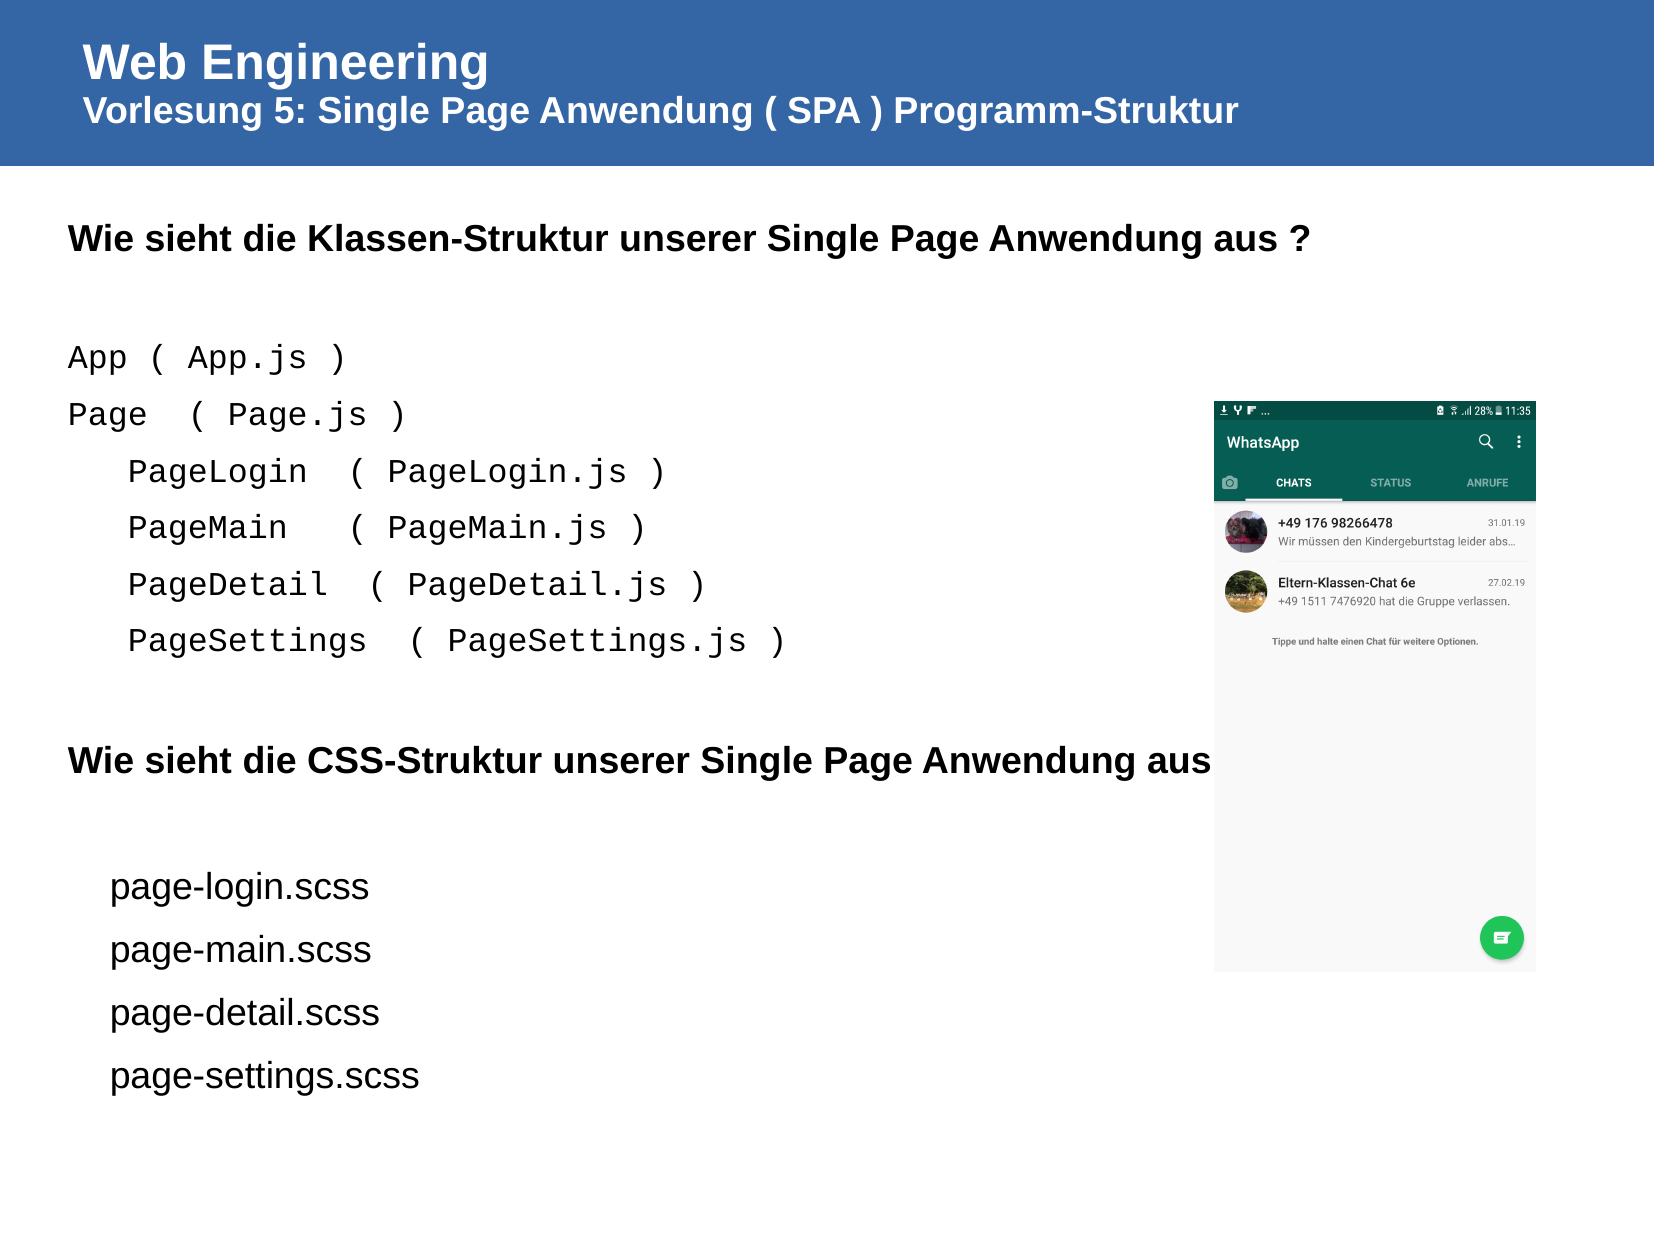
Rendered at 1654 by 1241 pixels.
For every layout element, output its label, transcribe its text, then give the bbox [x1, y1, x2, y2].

text_box Wie sieht die Klassen-Struktur unserer Single Page Anwendung aus ? App ( App.js ) Page ( Page.js ) PageLogin ( PageLogin.js ) PageMain ( PageMain.js ) PageDetail ( PageDetail.js ) PageSettings ( PageSettings.js ) Wie sieht die CSS-Struktur unserer Single Page Anwendung aus ? page-login.scss page-main.scss page-detail.scss page-settings.scss [53, 188, 1619, 1223]
picture [1214, 401, 1536, 972]
title Web Engineering Vorlesung 5: Single Page Anwendung ( SPA ) Programm-Struktur [82, 0, 1571, 166]
